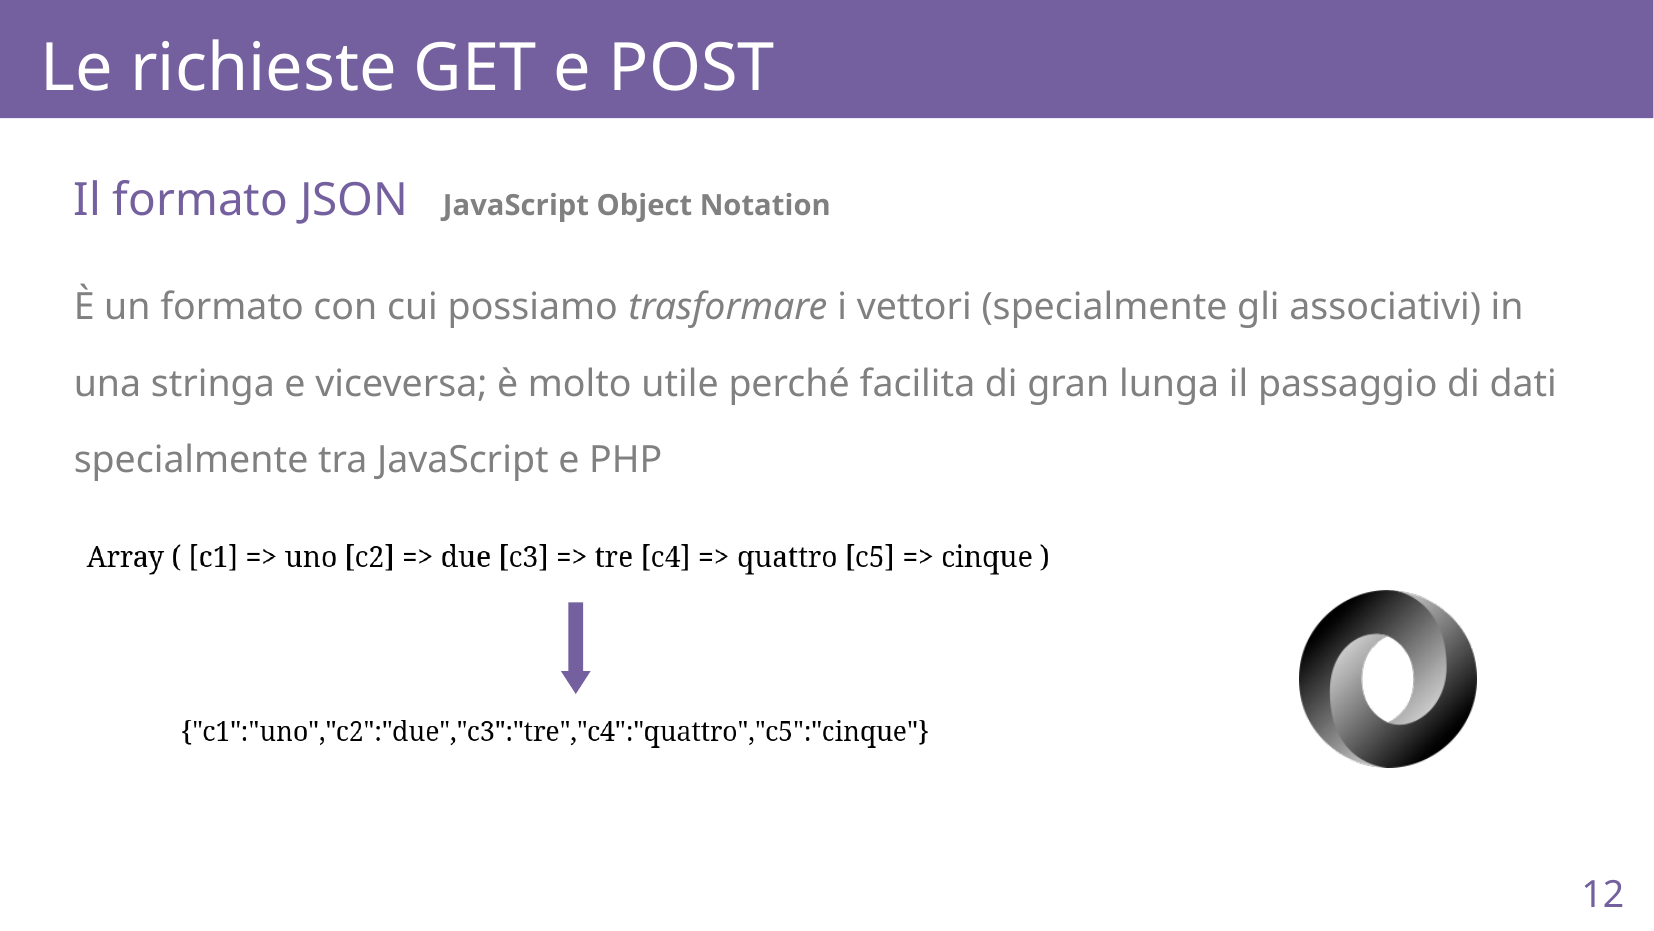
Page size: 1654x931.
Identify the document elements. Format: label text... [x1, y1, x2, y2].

text_box [560, 602, 591, 694]
text_box Il formato JSON JavaScript Object Notation [59, 158, 1107, 229]
picture [77, 531, 1063, 583]
picture [171, 708, 945, 752]
text_box È un formato con cui possiamo trasformare i vettori (specialmente gli associativi) in una stringa e viceversa; è molto utile perché facilita di gran lunga il passaggio di dati specialmente tra JavaScript e PHP [59, 246, 1599, 464]
picture [1299, 590, 1477, 768]
text_box [0, 0, 1654, 119]
text_box Le richieste GET e POST [25, 11, 942, 107]
text_box <numero> [1510, 860, 1654, 931]
